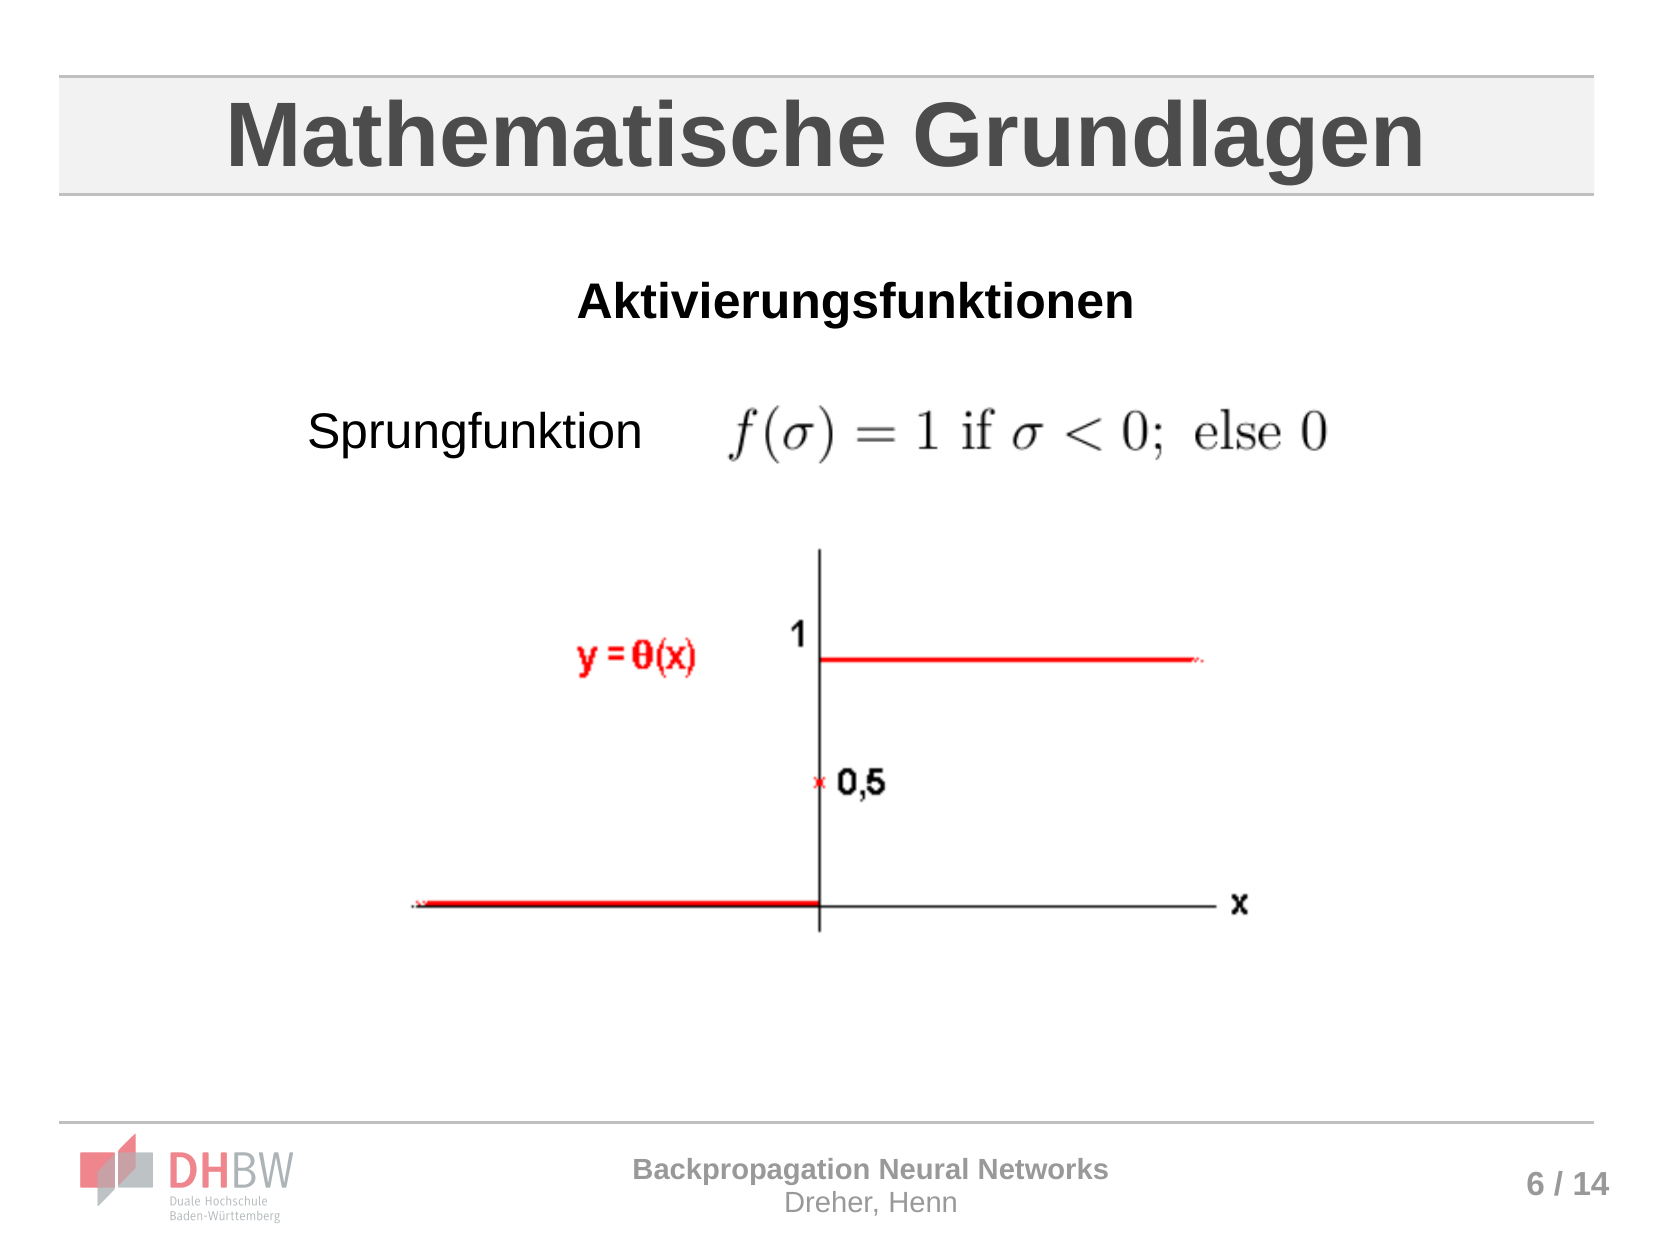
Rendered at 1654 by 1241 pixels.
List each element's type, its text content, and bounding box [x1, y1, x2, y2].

picture [78, 1133, 296, 1225]
title Mathematische Grundlagen [59, 31, 1595, 239]
picture [383, 525, 1270, 939]
text_box Sprungfunktion [292, 395, 658, 467]
picture [700, 366, 1362, 490]
text_box Aktivierungsfunktionen [561, 265, 1150, 337]
